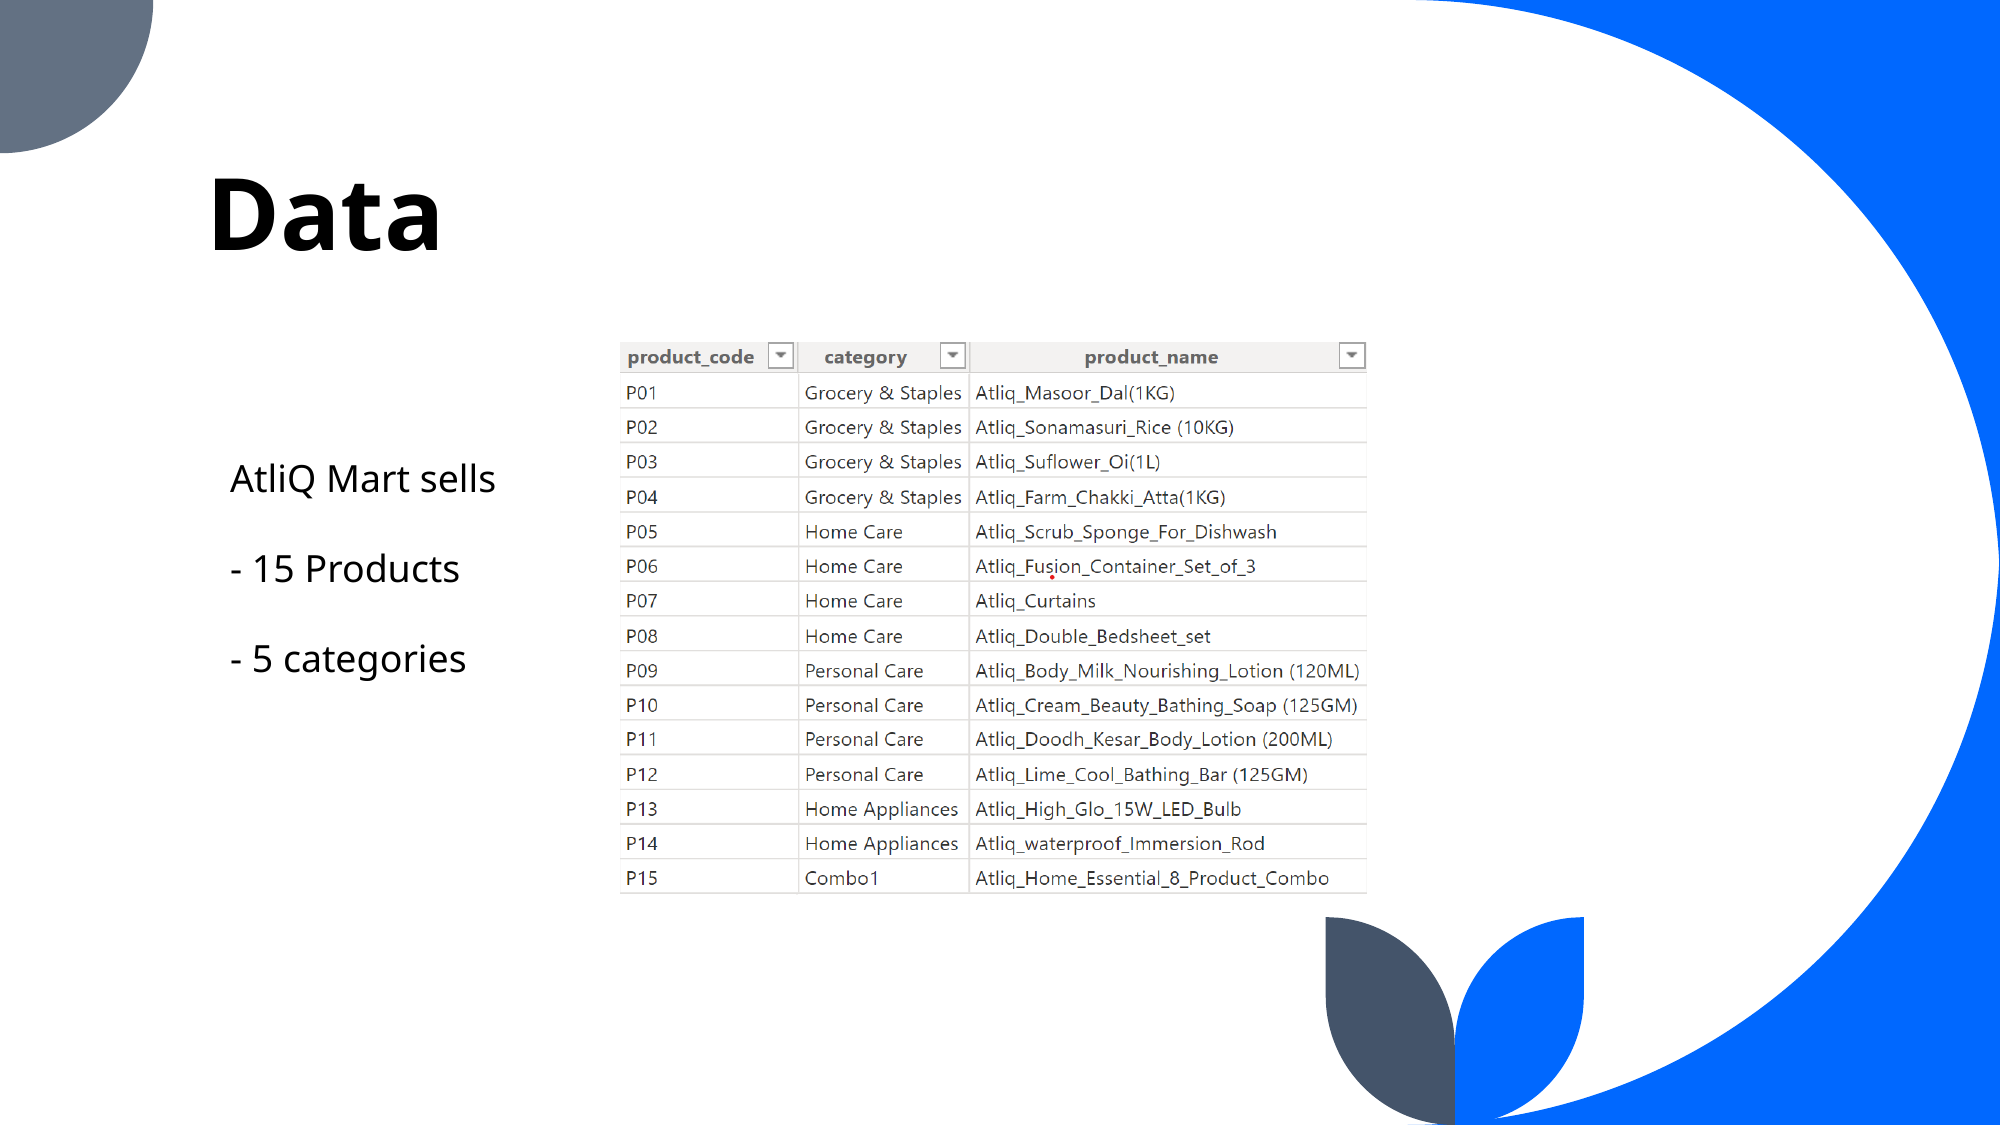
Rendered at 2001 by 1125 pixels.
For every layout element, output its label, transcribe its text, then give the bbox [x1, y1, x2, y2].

title Data [191, 62, 1796, 280]
text_box AtliQ Mart sells - 15 Products - 5 categories [215, 447, 817, 690]
picture [620, 342, 1367, 895]
